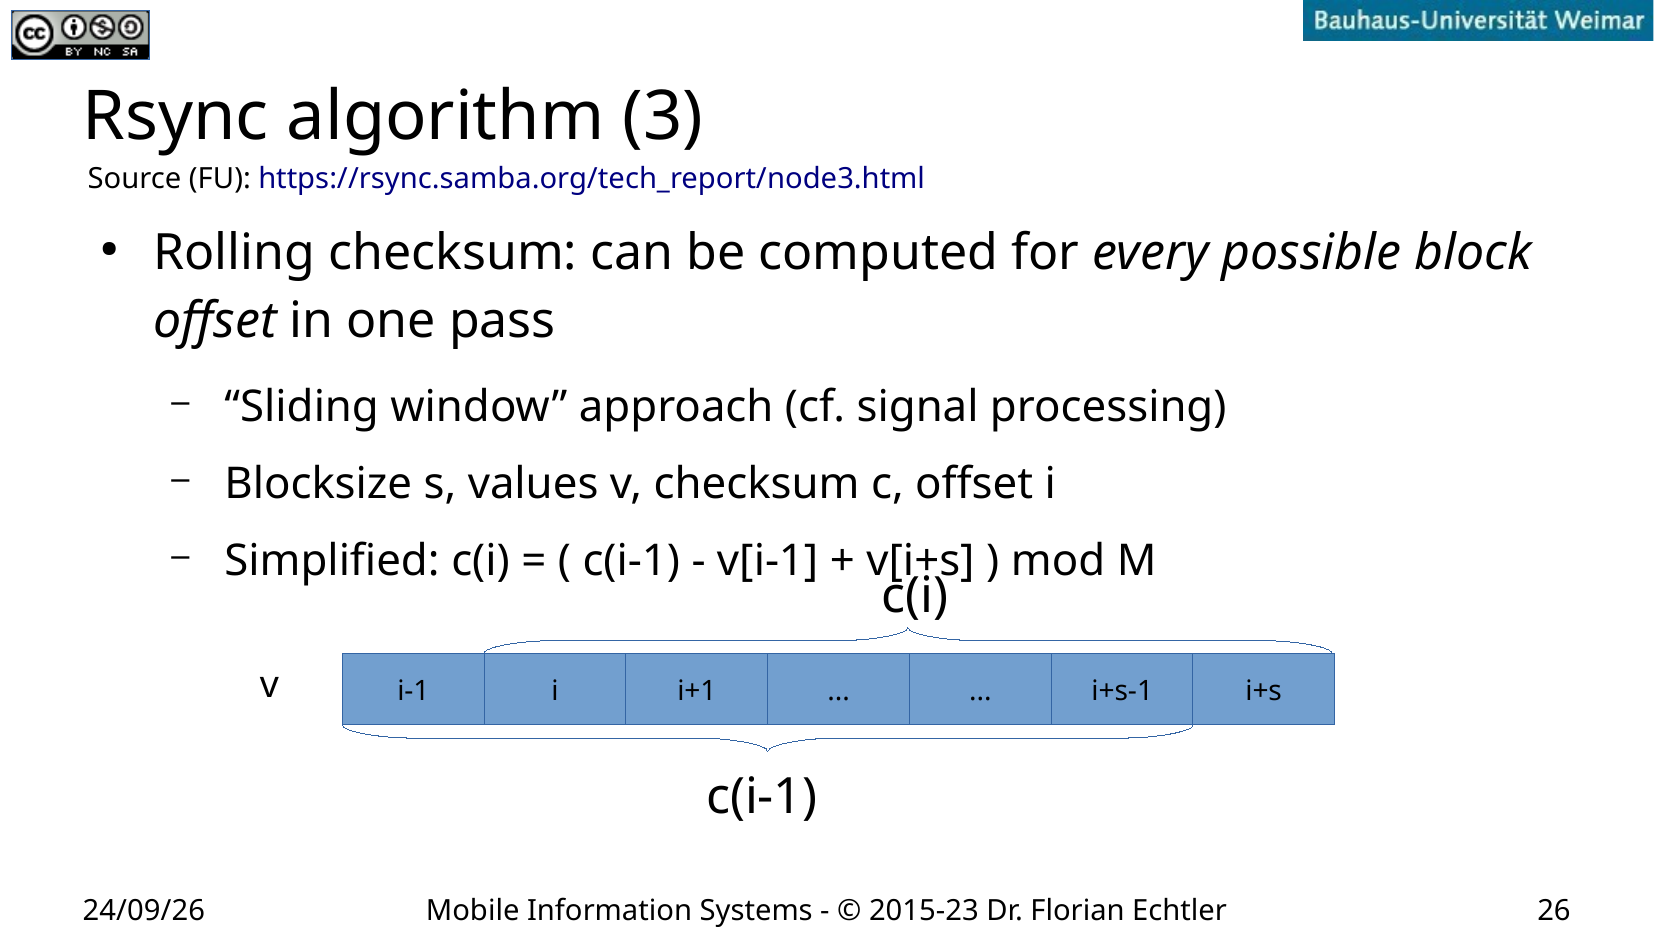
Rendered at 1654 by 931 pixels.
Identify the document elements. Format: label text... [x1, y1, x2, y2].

list Rolling checksum: can be computed for every possible block offset in one pass “Sliding window” approach (cf. signal processing) Blocksize s, values v, checksum c, offset i Simplified: c(i) = ( c(i-1) - v[i-1] + v[i+s] ) mod M [82, 215, 1571, 756]
picture [12, 11, 149, 59]
title Rsync algorithm (3) [82, 35, 1595, 191]
text_box Source (FU): https://rsync.samba.org/tech_report/node3.html [72, 149, 1583, 198]
text_box ... [909, 653, 1051, 725]
text_box c(i-1) [690, 752, 833, 824]
picture [1629, 36, 1643, 41]
text_box i+s-1 [1051, 653, 1192, 725]
text_box ... [767, 653, 909, 725]
text_box i+1 [625, 653, 767, 725]
text_box c(i) [850, 551, 981, 623]
picture [1313, 8, 1548, 31]
picture [1554, 7, 1644, 31]
text_box i-1 [342, 653, 484, 725]
text_box v [259, 657, 461, 725]
text_box i+s [1192, 653, 1335, 725]
text_box i [484, 653, 625, 725]
